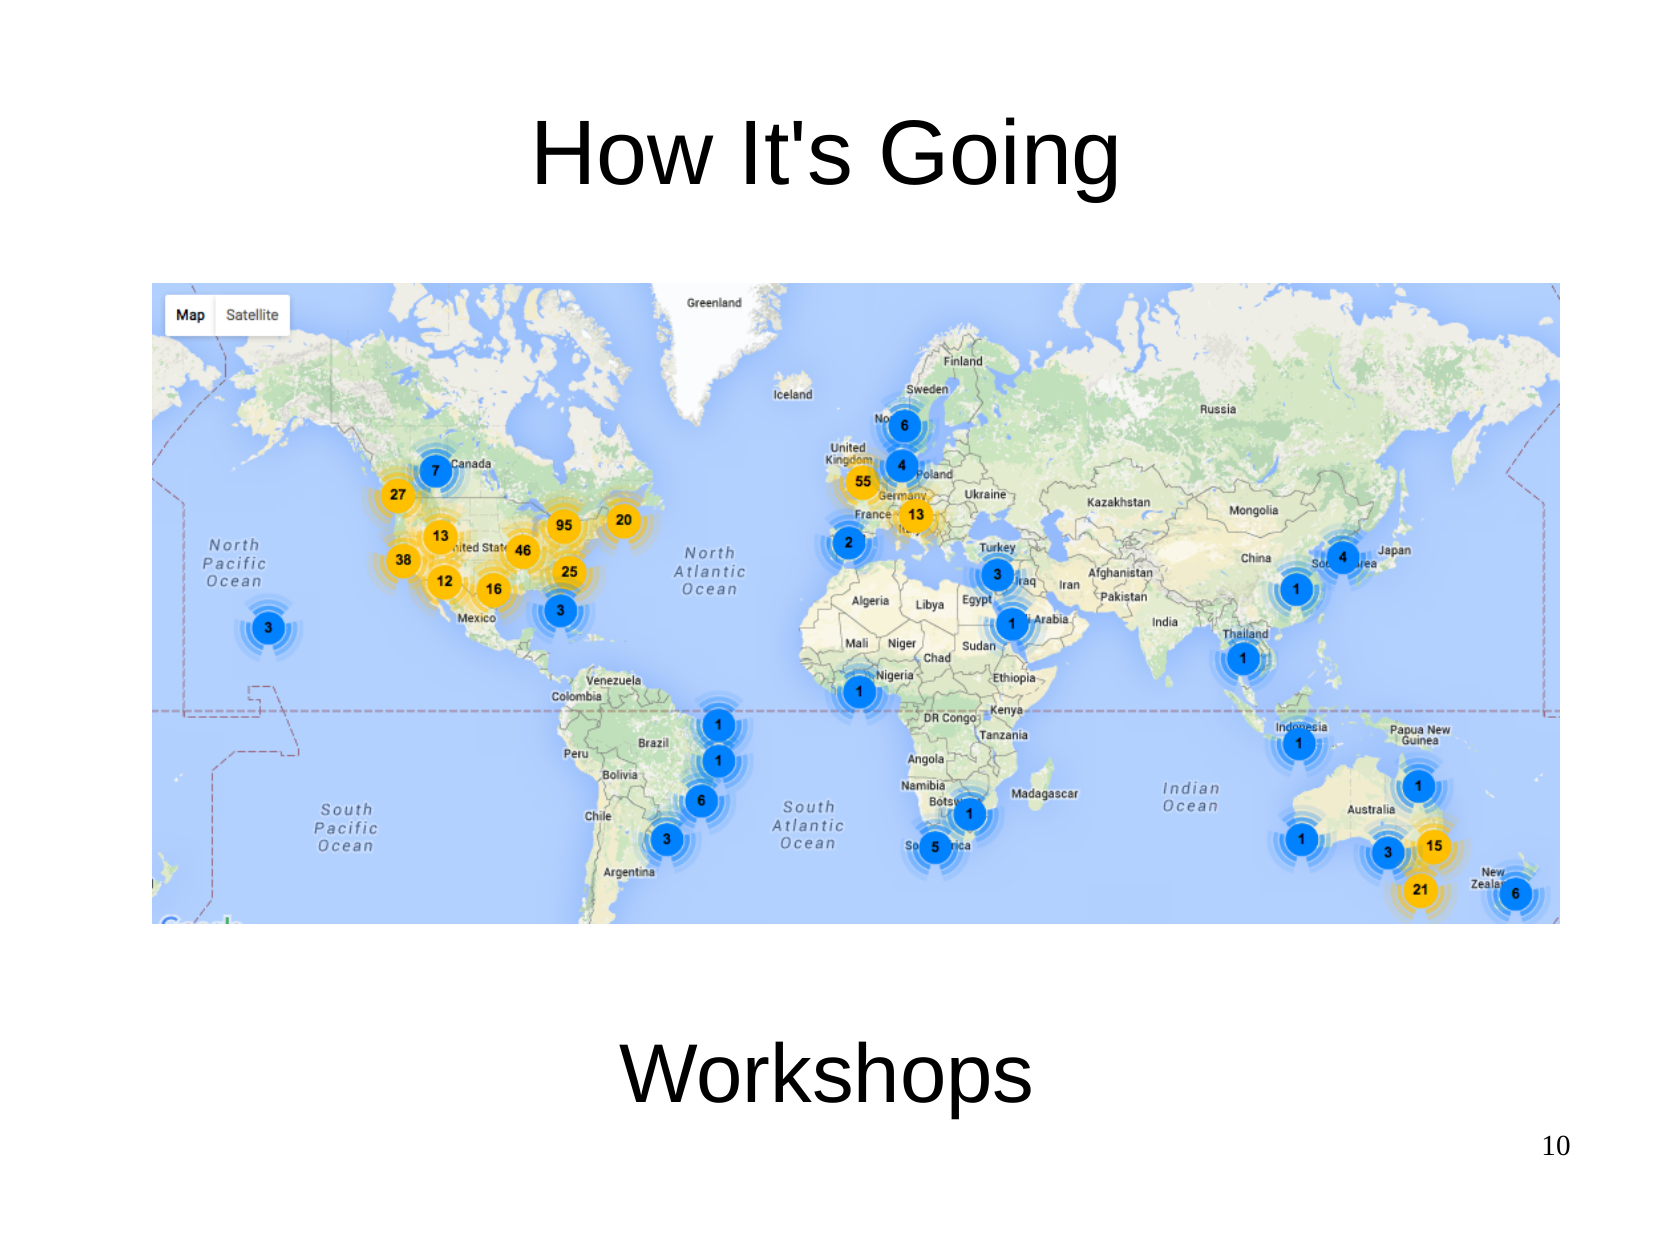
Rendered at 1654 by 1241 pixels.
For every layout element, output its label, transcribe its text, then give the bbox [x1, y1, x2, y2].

title How It's Going [82, 49, 1571, 257]
picture [152, 283, 1560, 924]
title Workshops [82, 970, 1571, 1178]
